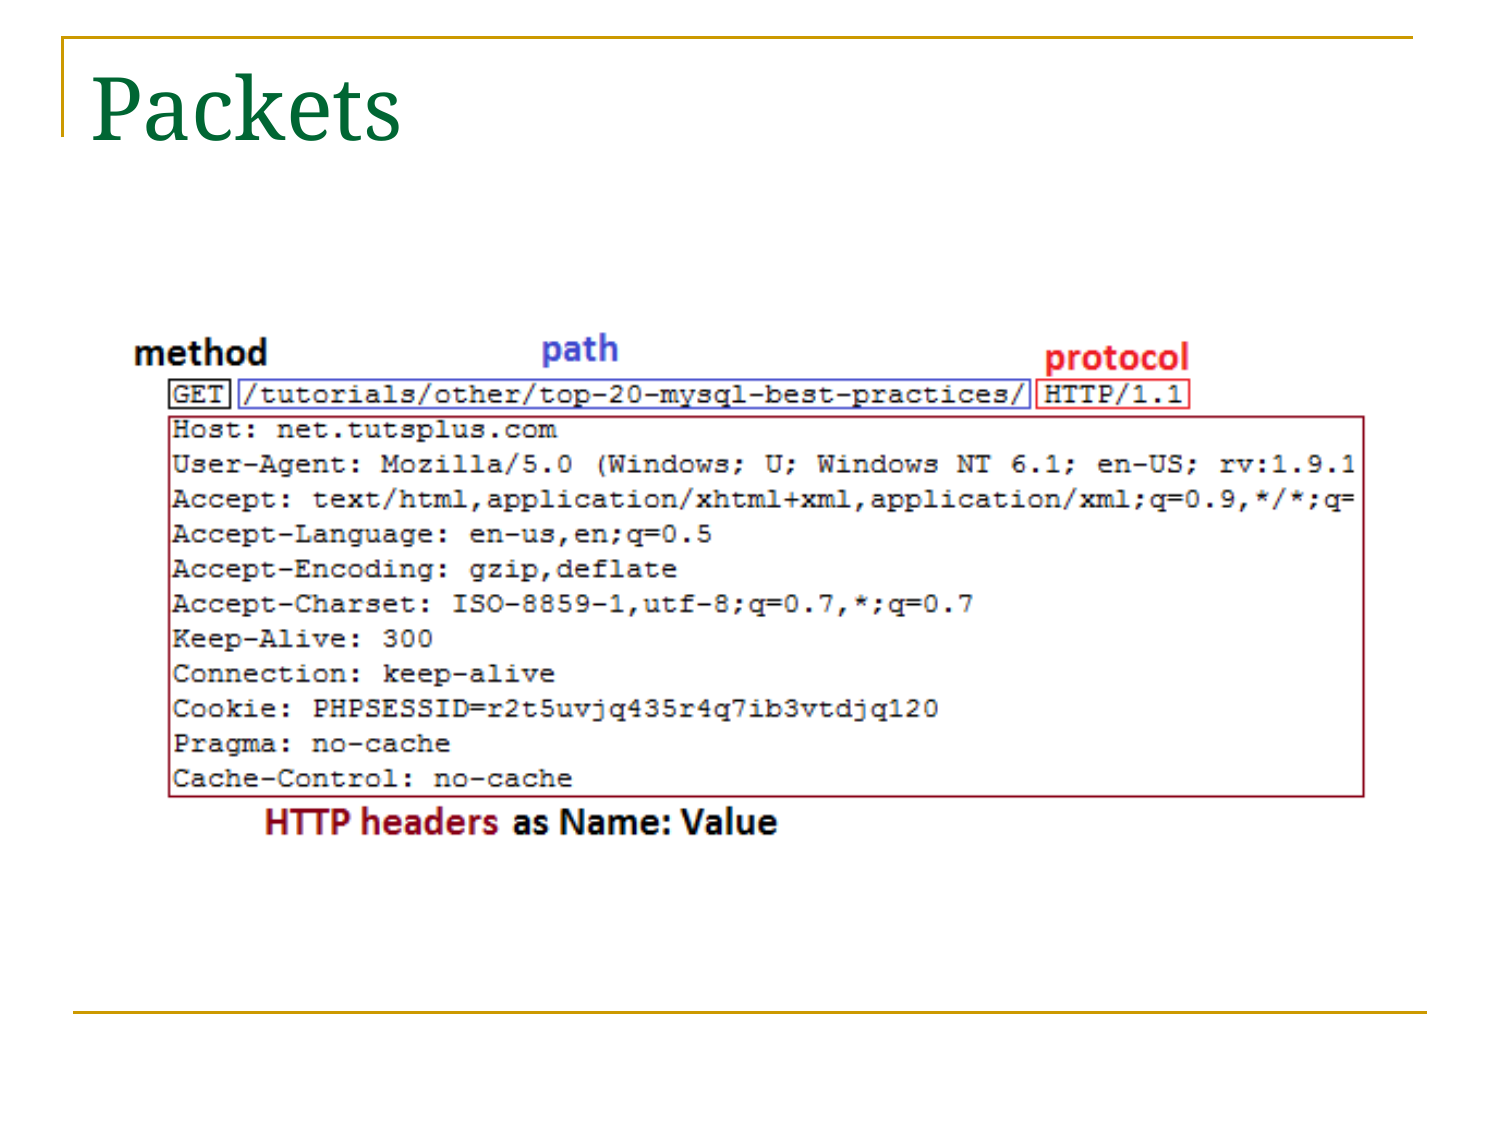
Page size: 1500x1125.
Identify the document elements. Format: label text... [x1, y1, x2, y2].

title Packets [75, 45, 1426, 233]
picture [125, 329, 1411, 868]
